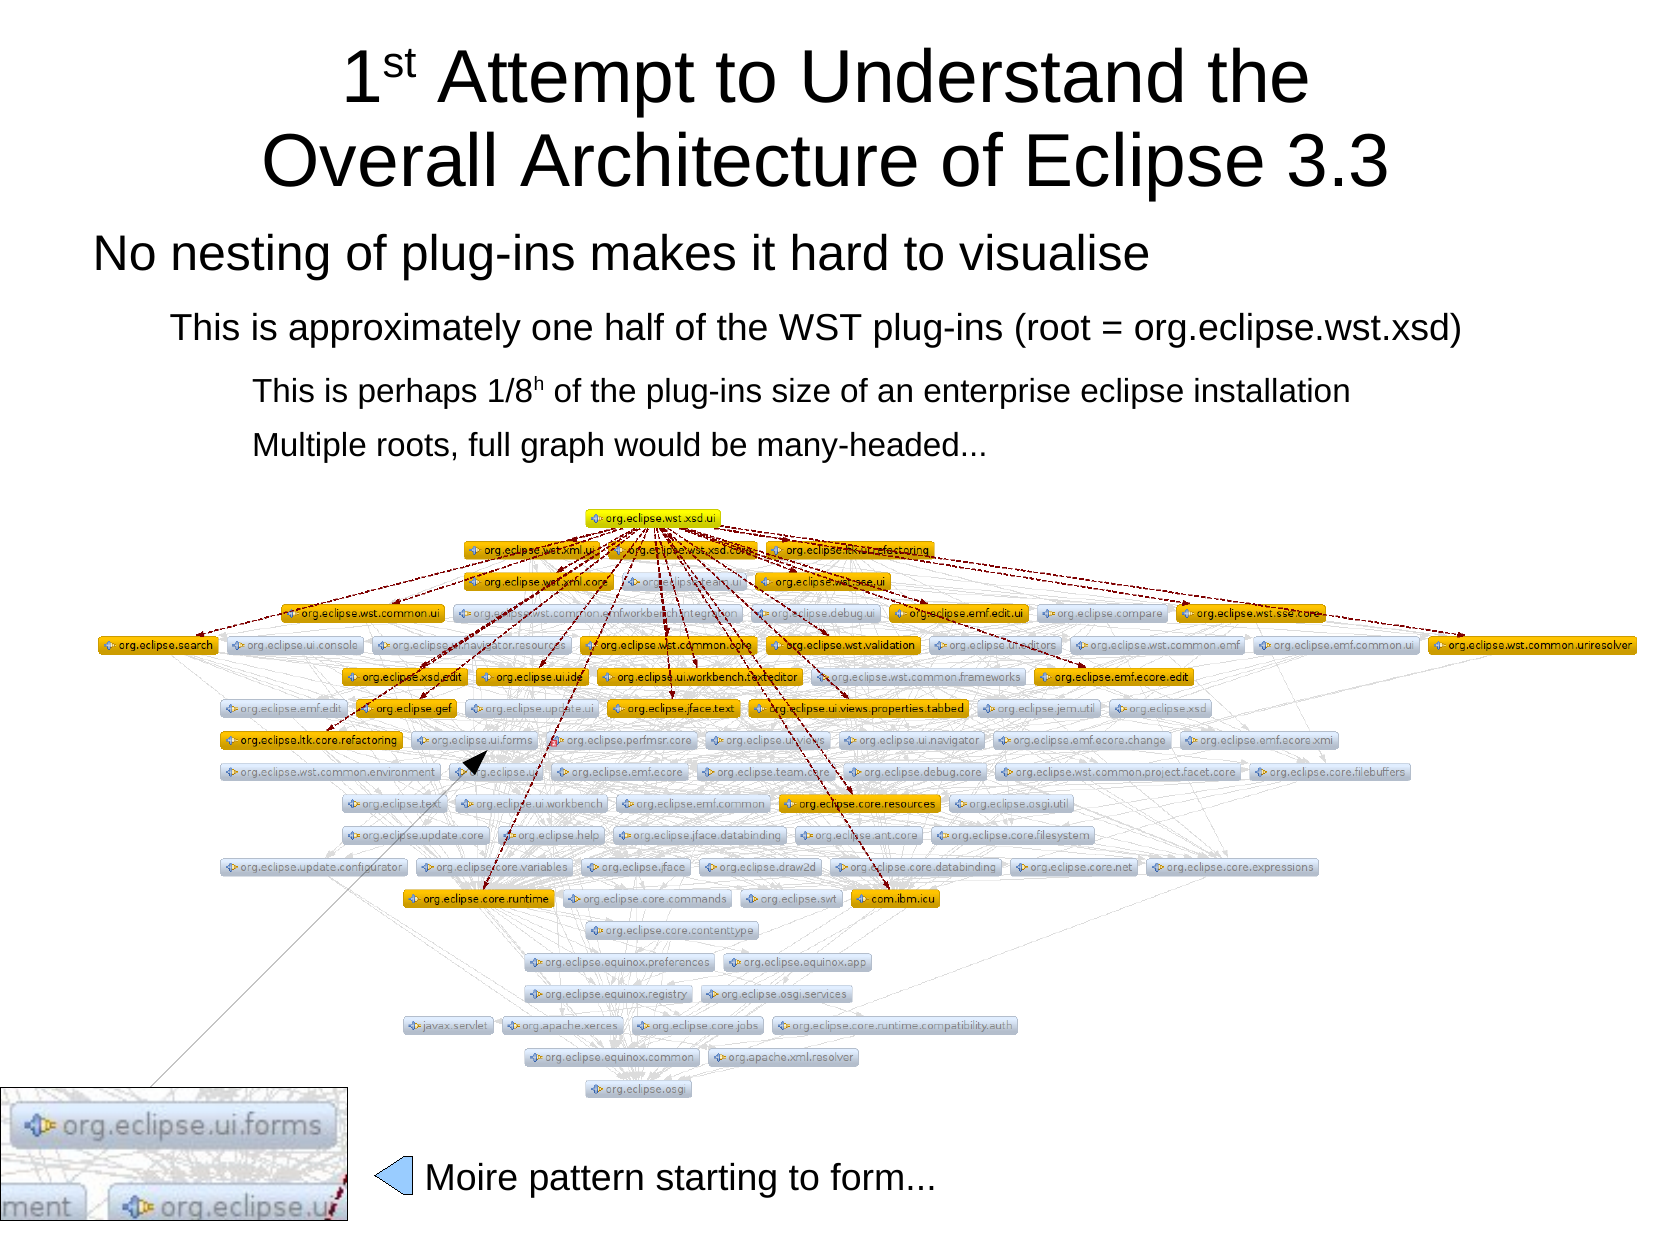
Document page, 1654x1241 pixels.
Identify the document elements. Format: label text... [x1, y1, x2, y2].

list No nesting of plug-ins makes it hard to visualise This is approximately one half of the WST plug-ins (root = org.eclipse.wst.xsd) This is perhaps 1/8h of the plug-ins size of an enterprise eclipse installation Multiple roots, full graph would be many-headed... [75, 225, 1564, 1094]
picture [0, 477, 1637, 1221]
text_box [374, 1156, 413, 1195]
title 1st Attempt to Understand the Overall Architecture of Eclipse 3.3 [82, 33, 1571, 204]
text_box Moire pattern starting to form... [409, 1149, 952, 1206]
